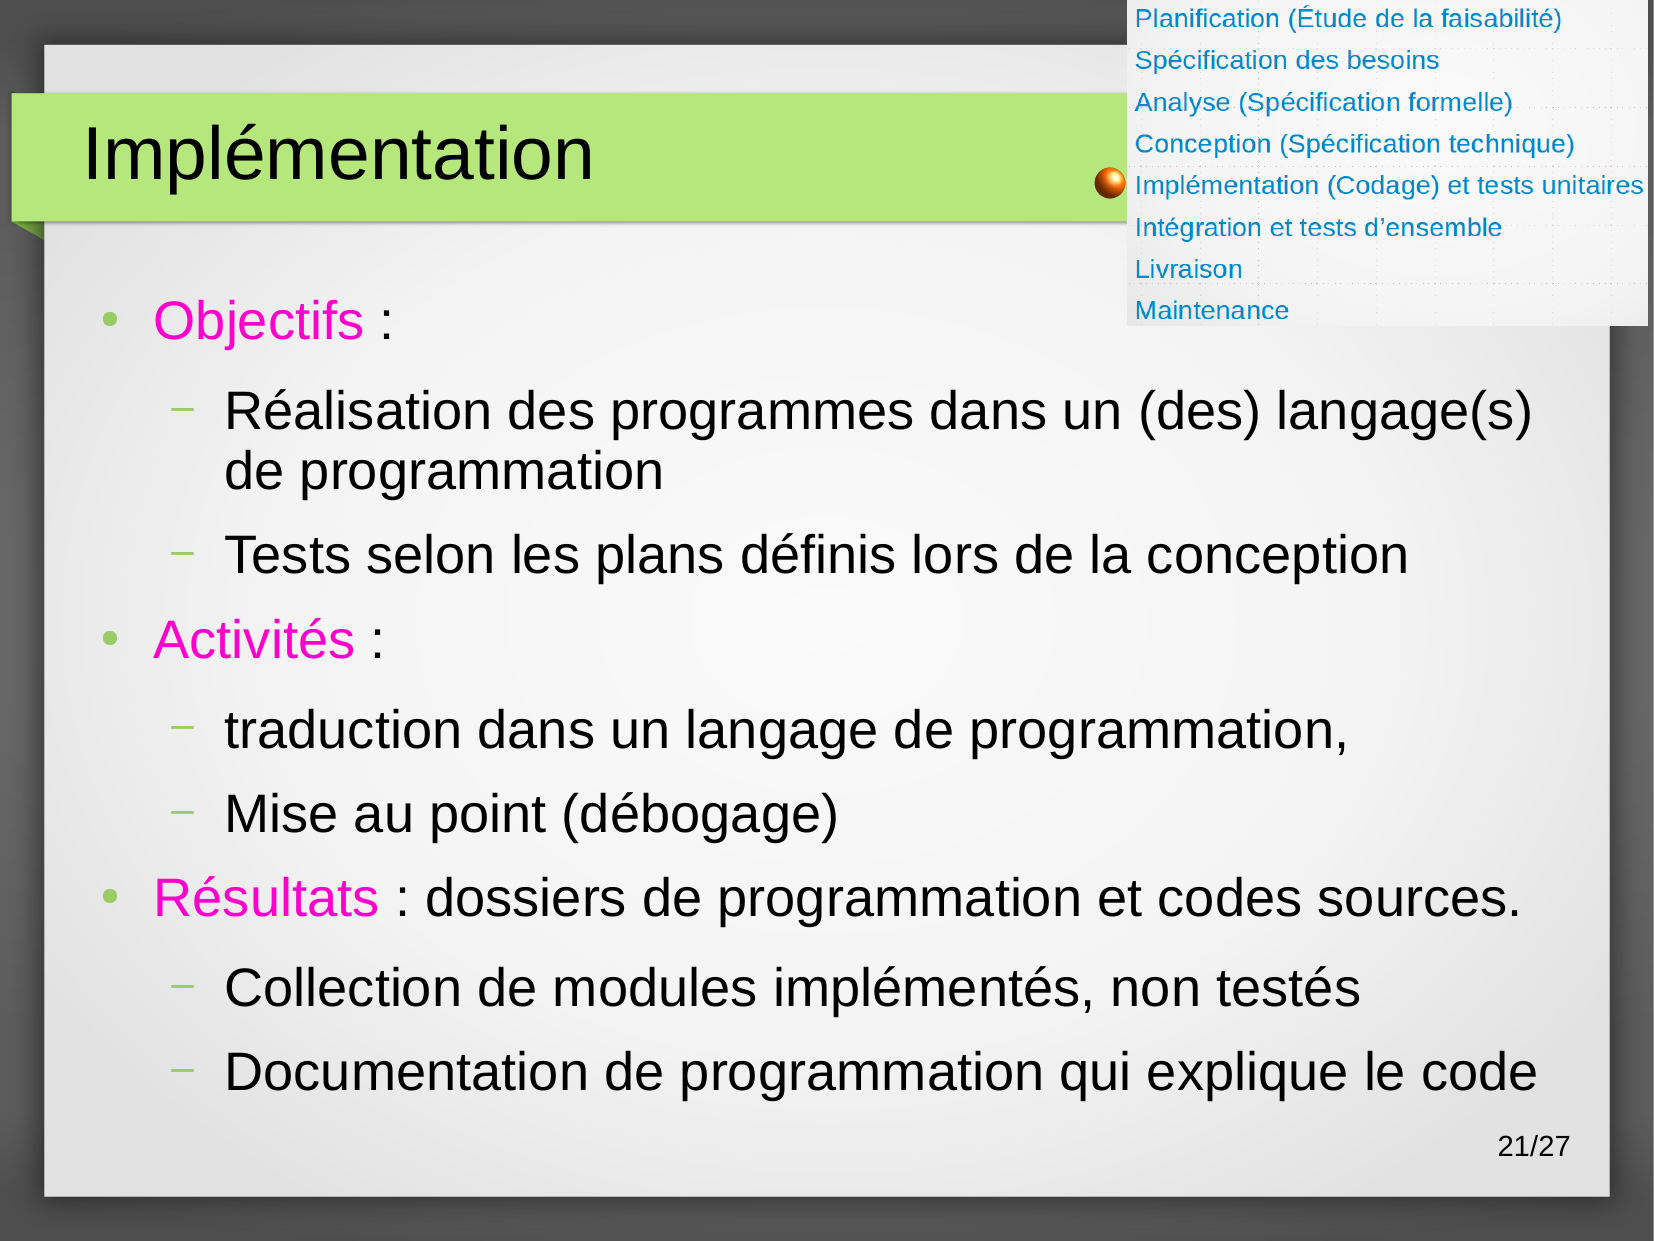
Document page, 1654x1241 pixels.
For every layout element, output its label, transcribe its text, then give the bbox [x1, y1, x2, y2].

list Objectifs : Réalisation des programmes dans un (des) langage(s) de programmation Tests selon les plans définis lors de la conception Activités : traduction dans un langage de programmation, Mise au point (débogage) Résultats : dossiers de programmation et codes sources. Collection de modules implémentés, non testés Documentation de programmation qui explique le code [82, 290, 1571, 1236]
title Implémentation [82, 94, 1127, 213]
picture [0, 0, 1654, 1241]
